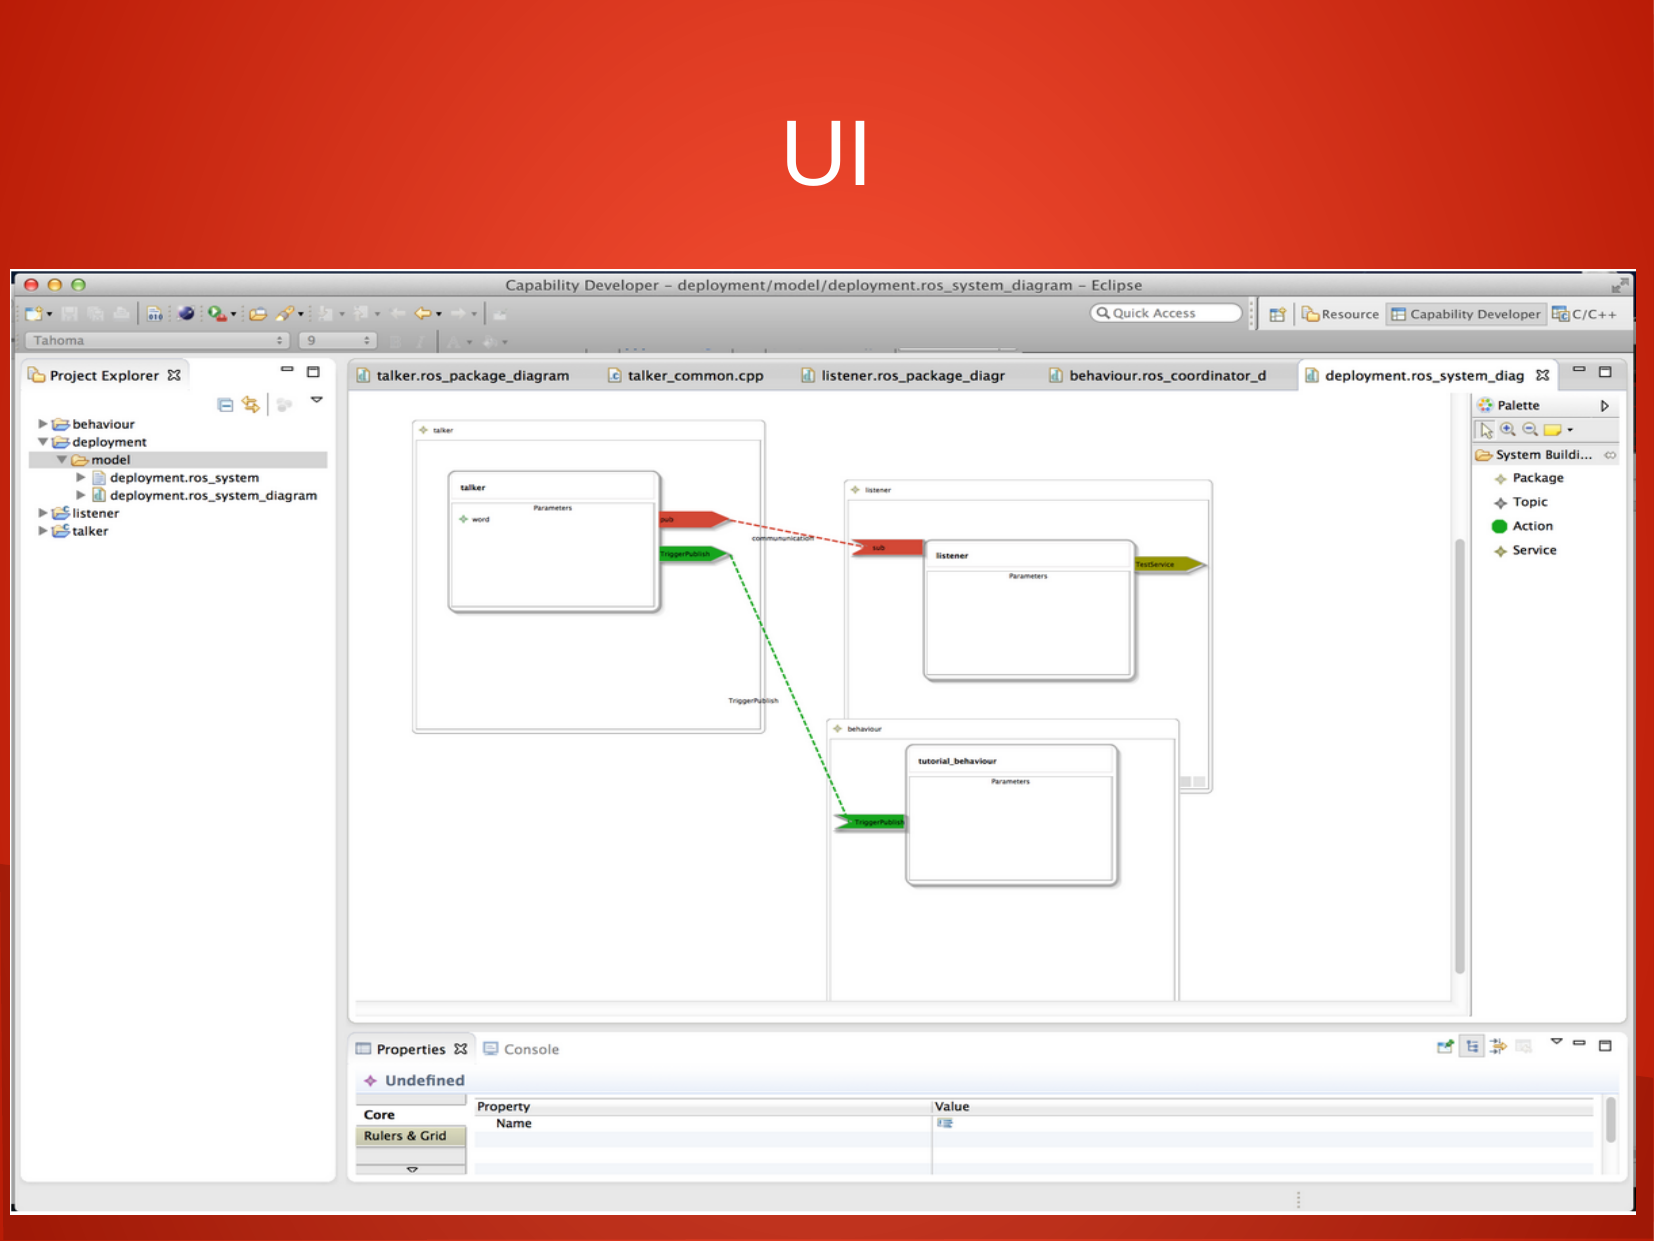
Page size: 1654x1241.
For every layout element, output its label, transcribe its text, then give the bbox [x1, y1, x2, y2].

title UI [82, 49, 1571, 257]
picture [10, 269, 1636, 1216]
